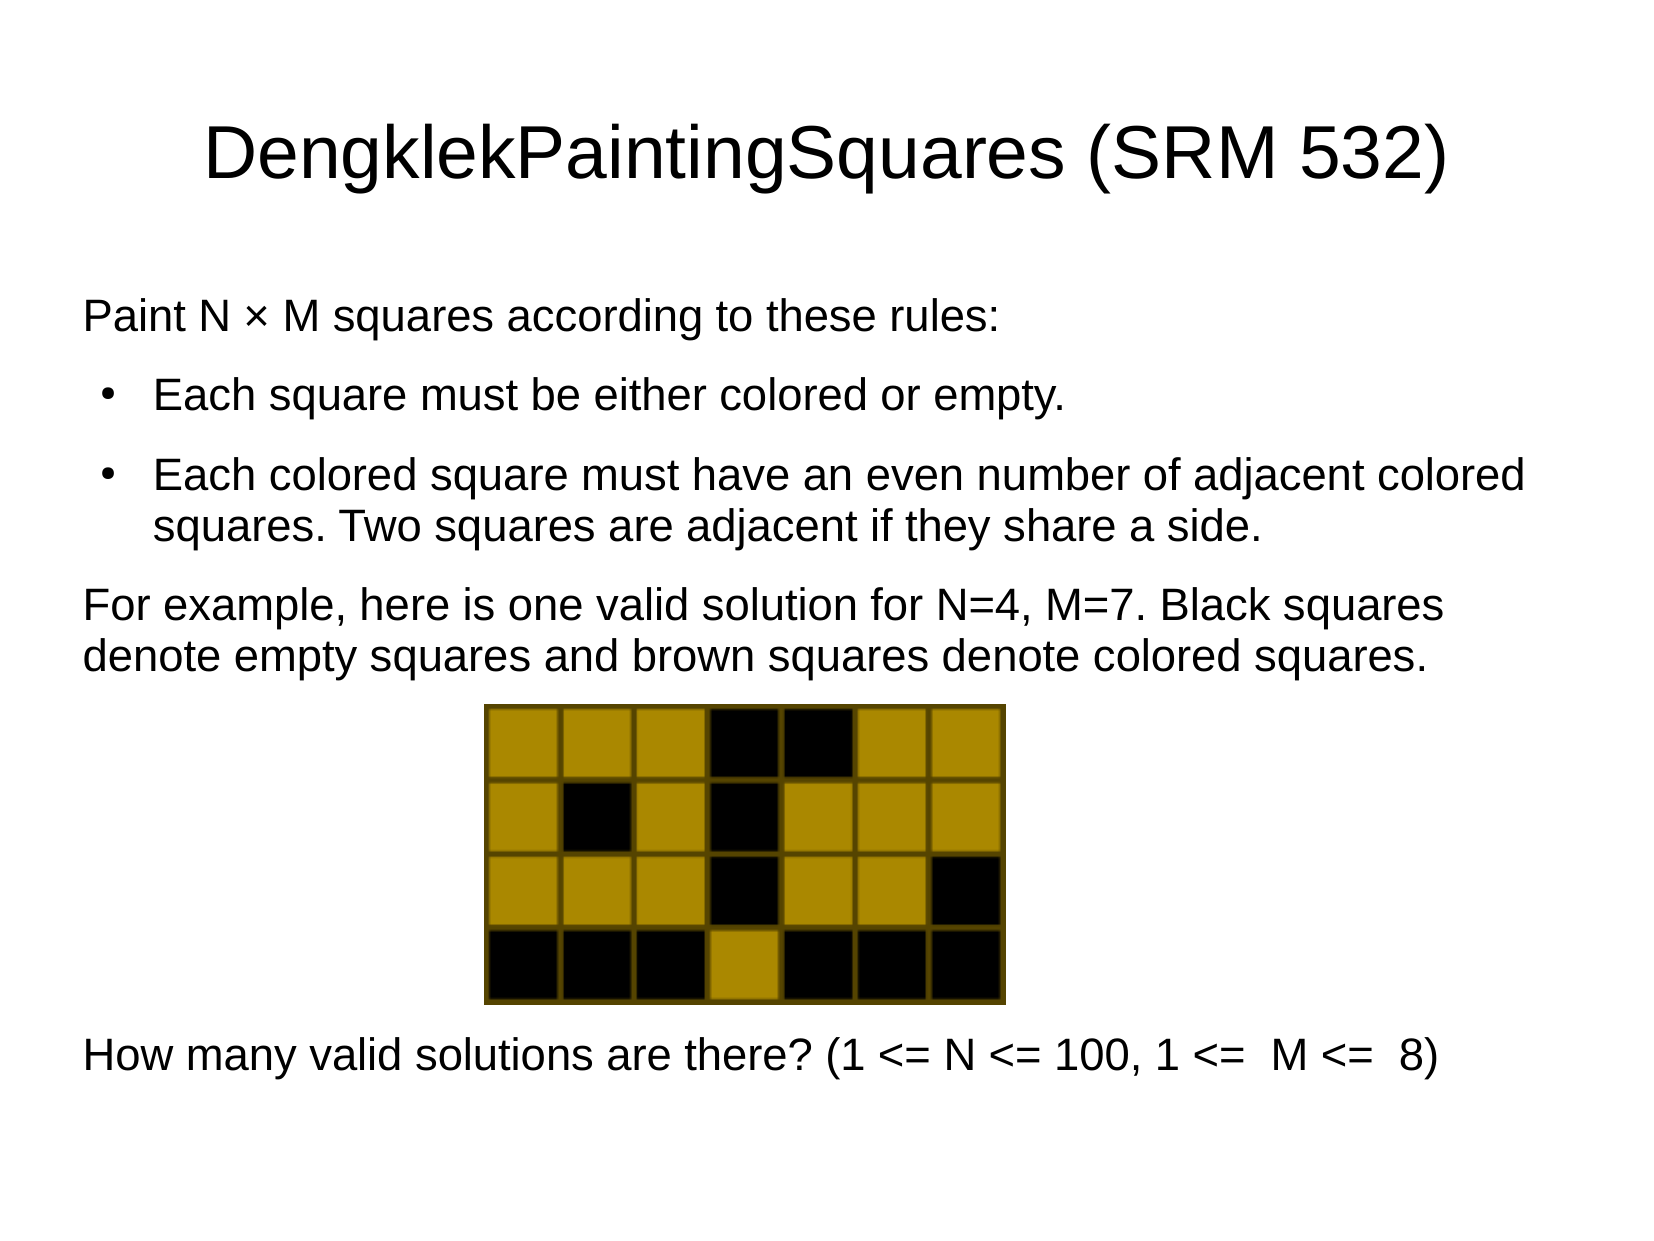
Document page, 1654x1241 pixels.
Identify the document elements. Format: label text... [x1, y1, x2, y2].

picture [484, 704, 1006, 1006]
title DengklekPaintingSquares (SRM 532) [82, 49, 1571, 257]
list Paint N × M squares according to these rules: Each square must be either colored or empty. Each colored square must have an even number of adjacent colored squares. Two squares are adjacent if they share a side. For example, here is one valid solution for N=4, M=7. Black squares denote empty squares and brown squares denote colored squares. How many valid solutions are there? (1 <= N <= 100, 1 <= M <= 8) [82, 290, 1571, 1081]
